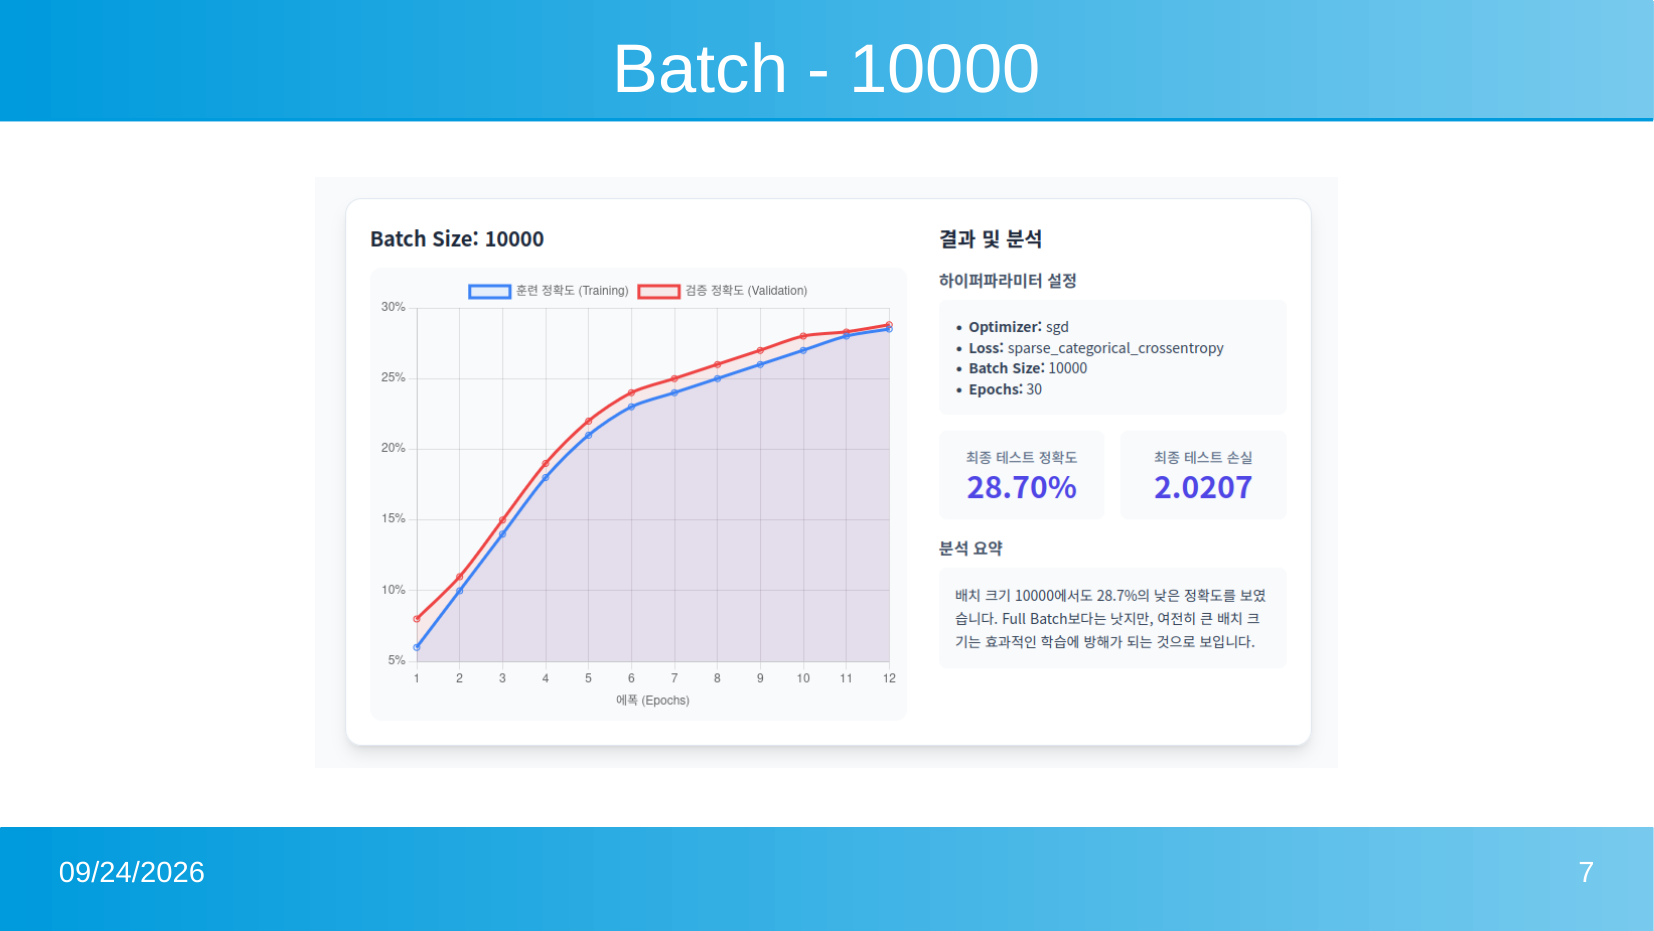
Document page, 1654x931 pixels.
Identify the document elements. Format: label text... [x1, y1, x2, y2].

picture [315, 177, 1338, 768]
title Batch - 10000 [59, 29, 1595, 108]
